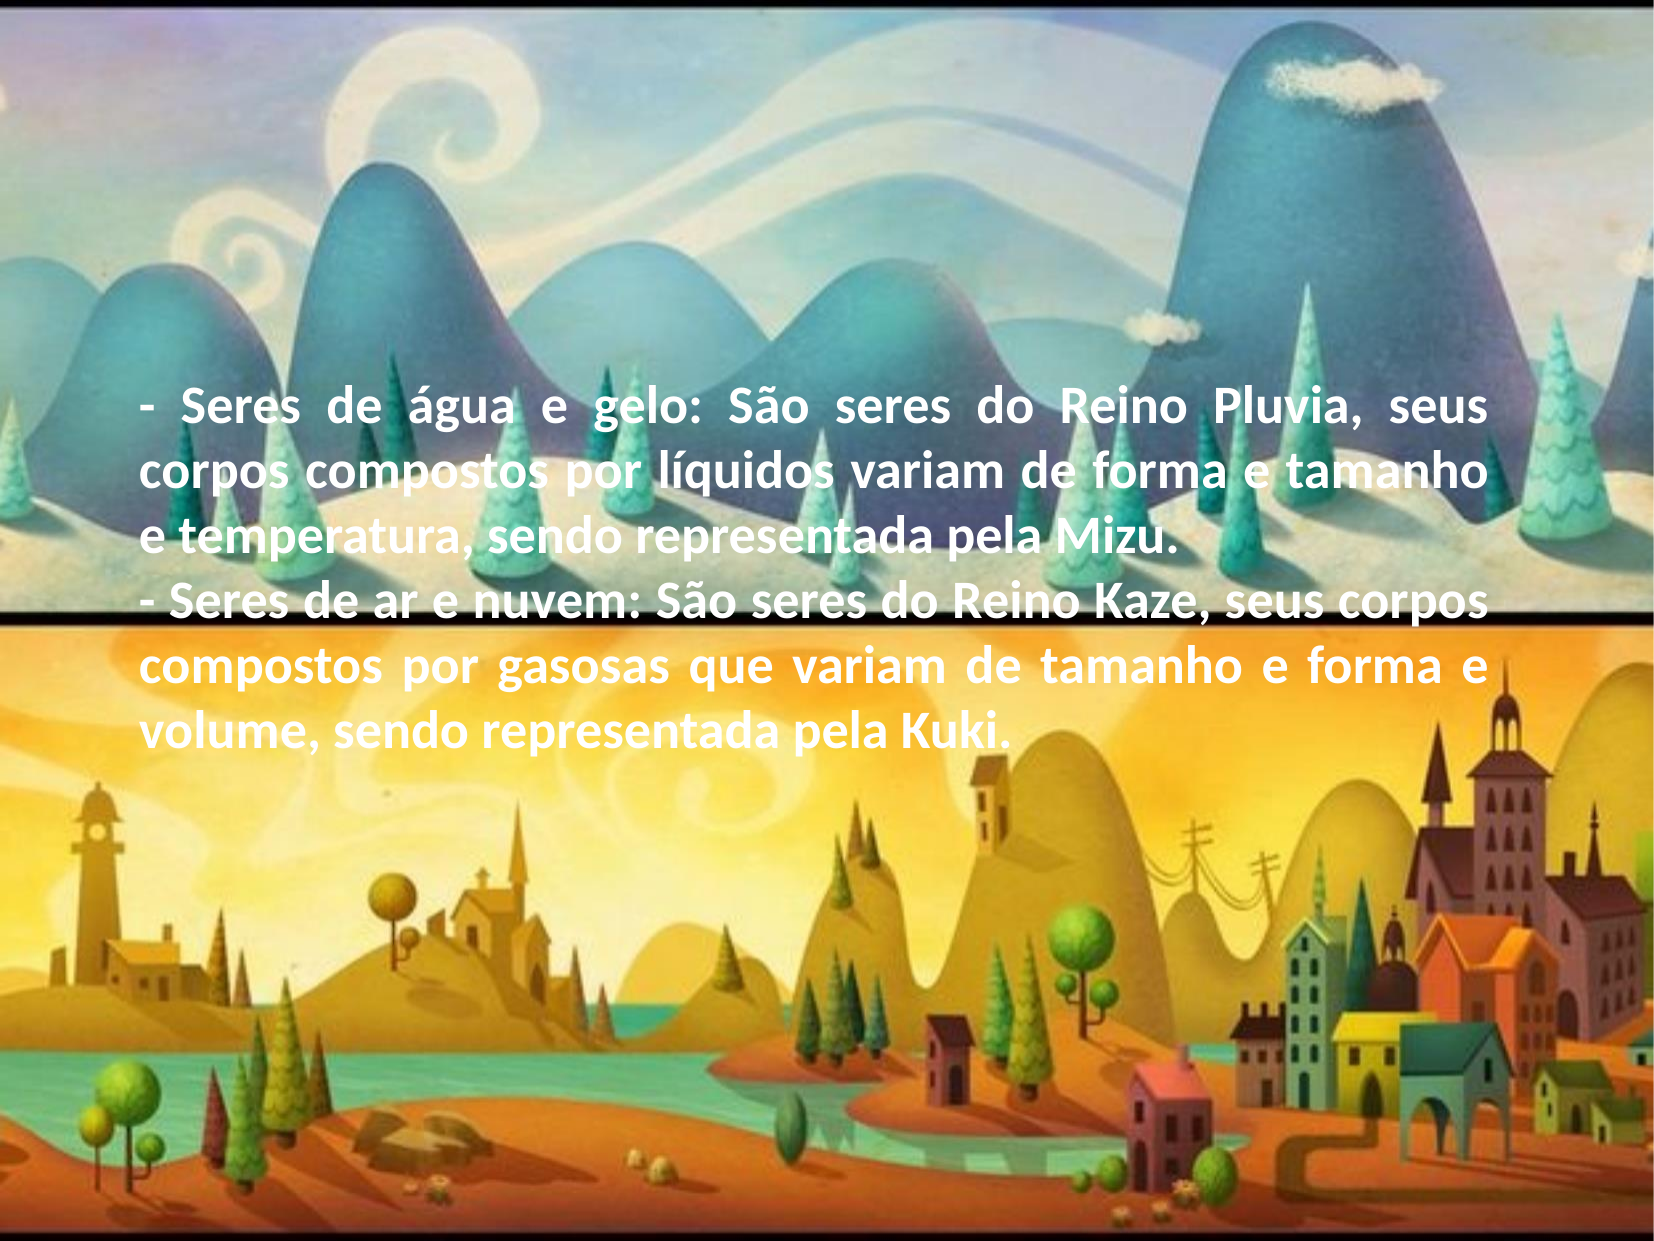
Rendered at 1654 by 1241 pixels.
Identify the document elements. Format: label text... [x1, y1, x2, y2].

picture [0, 0, 1654, 1241]
text_box - Seres de água e gelo: São seres do Reino Pluvia, seus corpos compostos por líquidos variam de forma e tamanho e temperatura, sendo representada pela Mizu. - Seres de ar e nuvem: São seres do Reino Kaze, seus corpos compostos por gasosas que variam de tamanho e forma e volume, sendo representada pela Kuki. [123, 354, 1506, 767]
